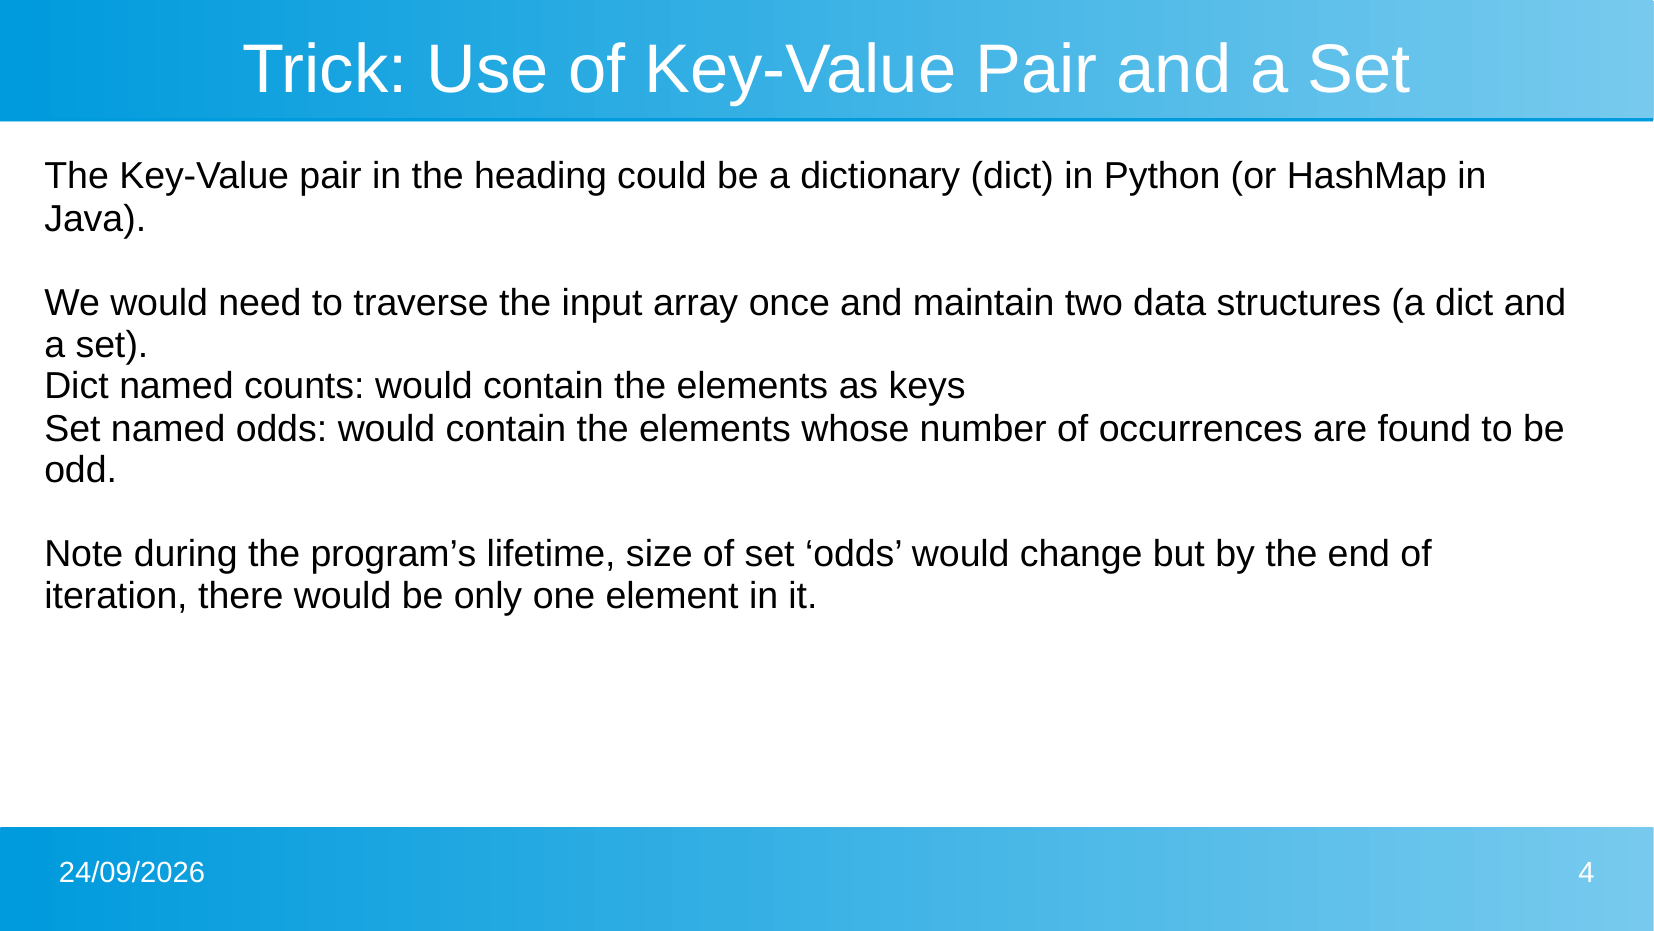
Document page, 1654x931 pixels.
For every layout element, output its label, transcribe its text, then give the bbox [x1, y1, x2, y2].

title Trick: Use of Key-Value Pair and a Set [59, 29, 1595, 108]
text_box The Key-Value pair in the heading could be a dictionary (dict) in Python (or HashMap in Java). We would need to traverse the input array once and maintain two data structures (a dict and a set). Dict named counts: would contain the elements as keys Set named odds: would contain the elements whose number of occurrences are found to be odd. Note during the program’s lifetime, size of set ‘odds’ would change but by the end of iteration, there would be only one element in it. [29, 147, 1595, 798]
